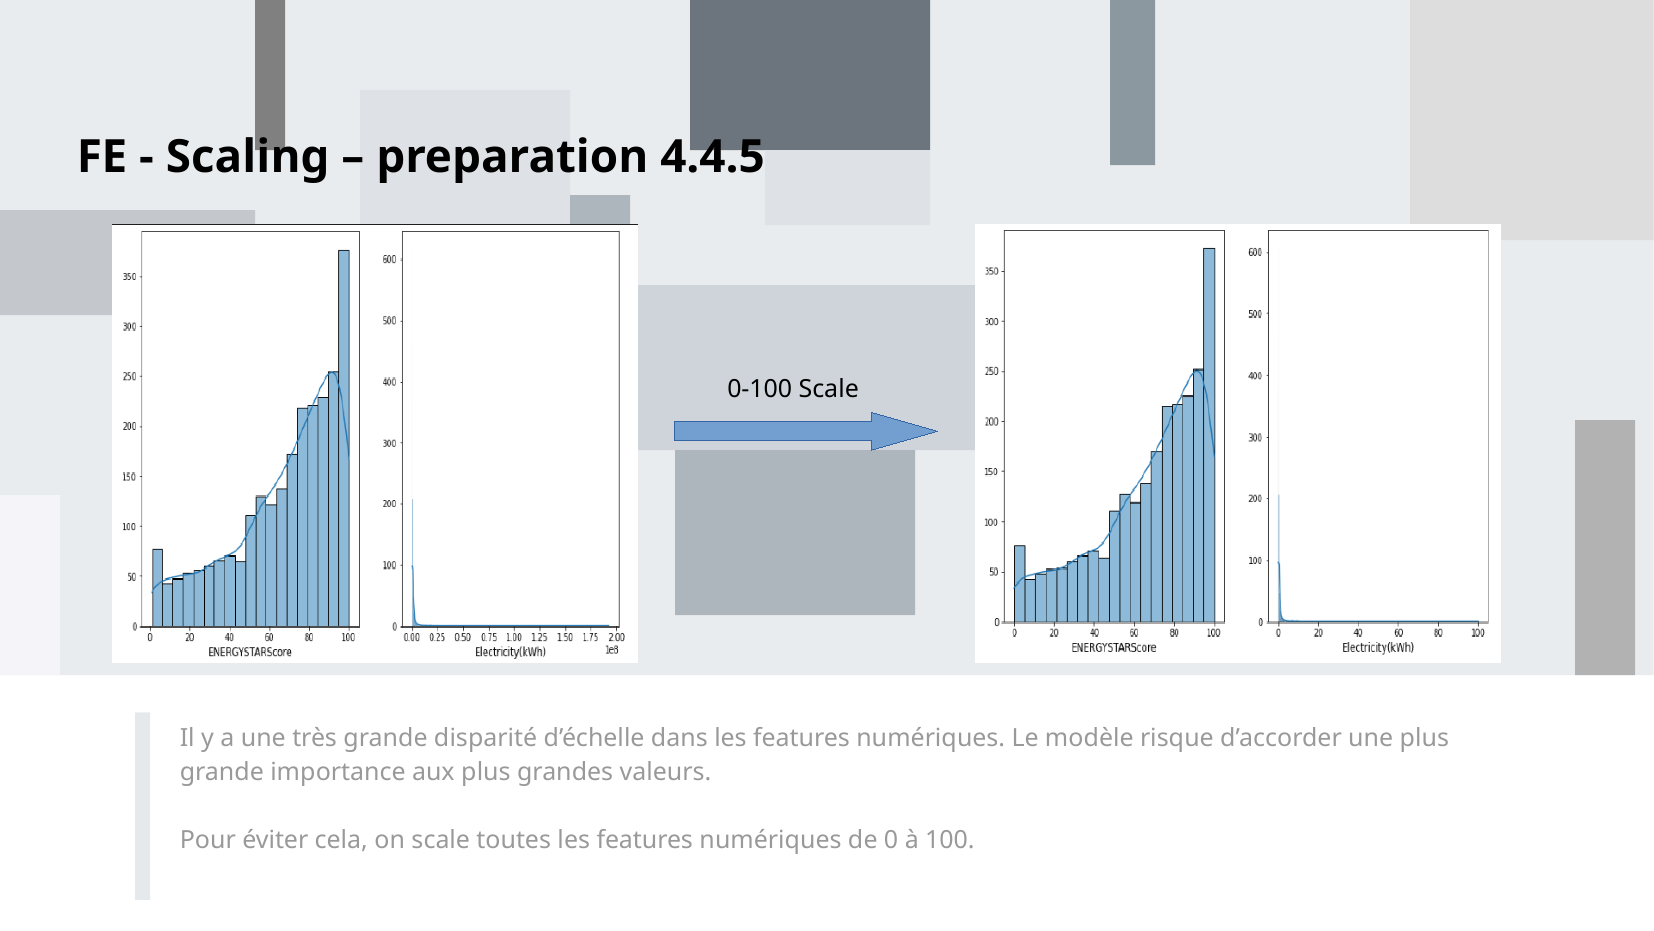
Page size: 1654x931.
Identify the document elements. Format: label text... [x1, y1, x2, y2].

text_box 0-100 Scale [712, 363, 938, 413]
picture [112, 224, 638, 663]
text_box [135, 712, 151, 900]
text_box Il y a une très grande disparité d’échelle dans les features numériques. Le modèle risque d’accorder une plus grande importance aux plus grandes valeurs. Pour éviter cela, on scale toutes les features numériques de 0 à 100. [165, 712, 1538, 864]
title FE - Scaling – preparation 4.4.5 [76, 76, 1565, 233]
text_box [674, 413, 938, 451]
picture [975, 224, 1501, 663]
